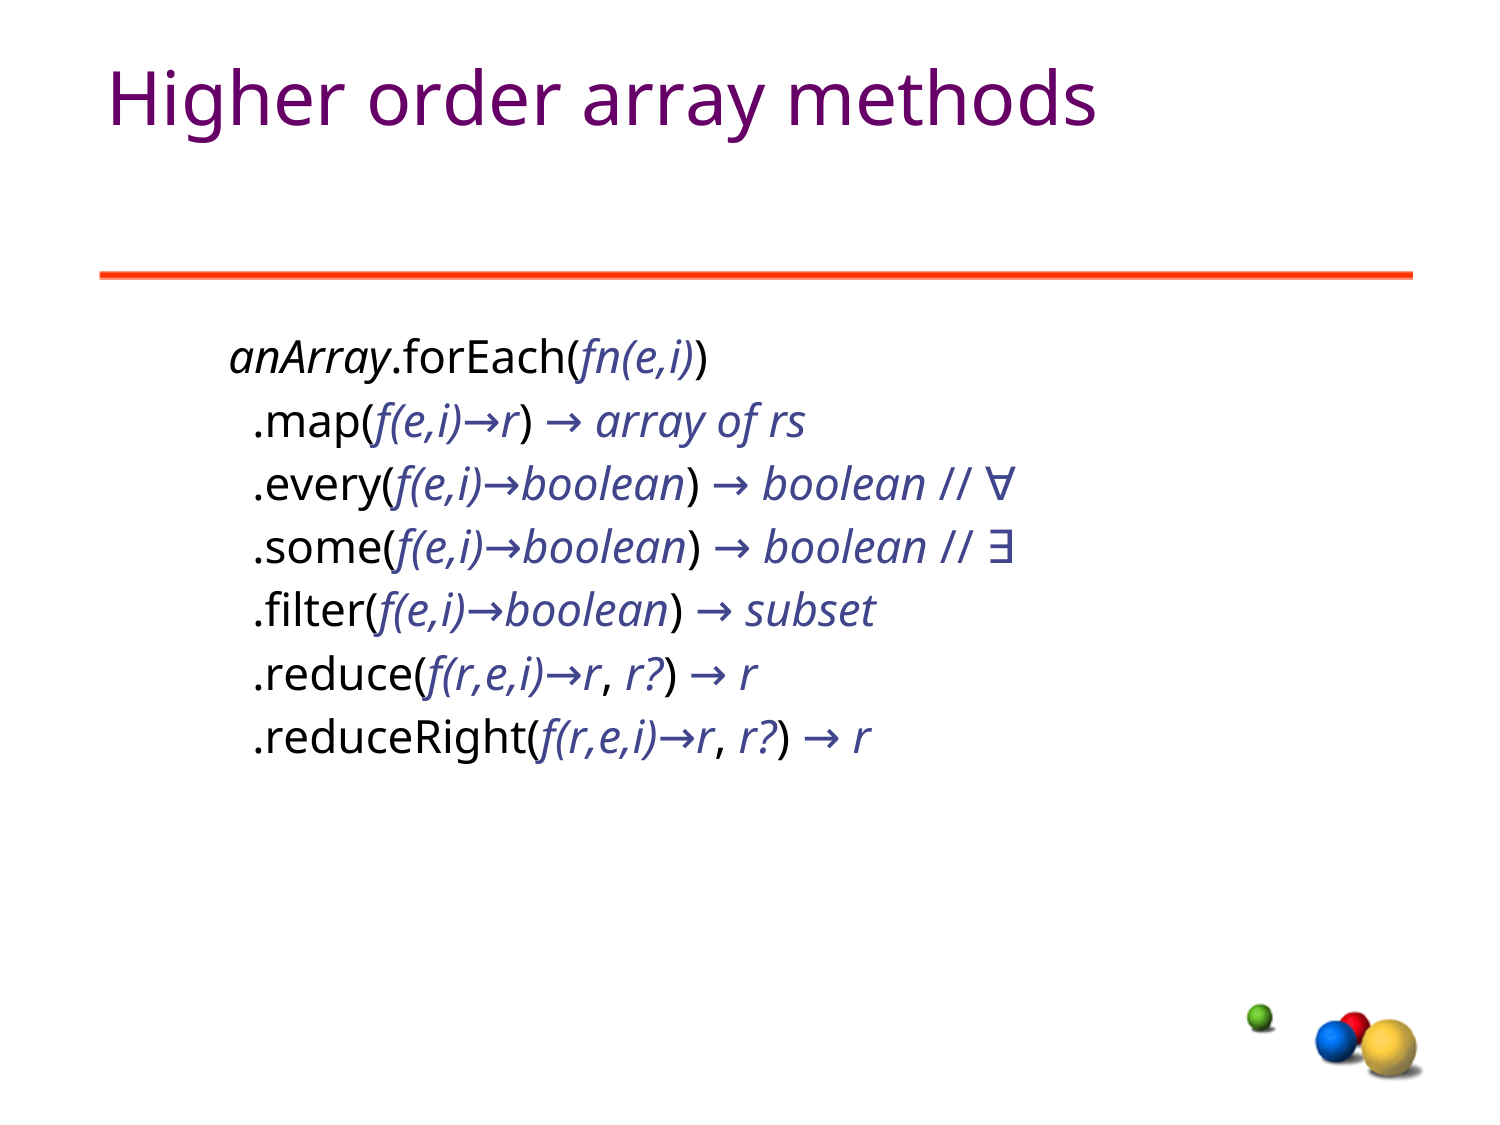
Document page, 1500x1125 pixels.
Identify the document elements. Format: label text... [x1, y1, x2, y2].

subtitle anArray.forEach(fn(e,i)) .map(f(e,i)→r) → array of rs .every(f(e,i)→boolean) → boolean // ∀ .some(f(e,i)→boolean) → boolean // ∃ .filter(f(e,i)→boolean) → subset .reduce(f(r,e,i)→r, r?) → r .reduceRight(f(r,e,i)→r, r?) → r [144, 320, 1407, 981]
title Higher order array methods [106, 57, 1369, 231]
picture [99, 271, 1413, 280]
picture [1224, 999, 1449, 1083]
